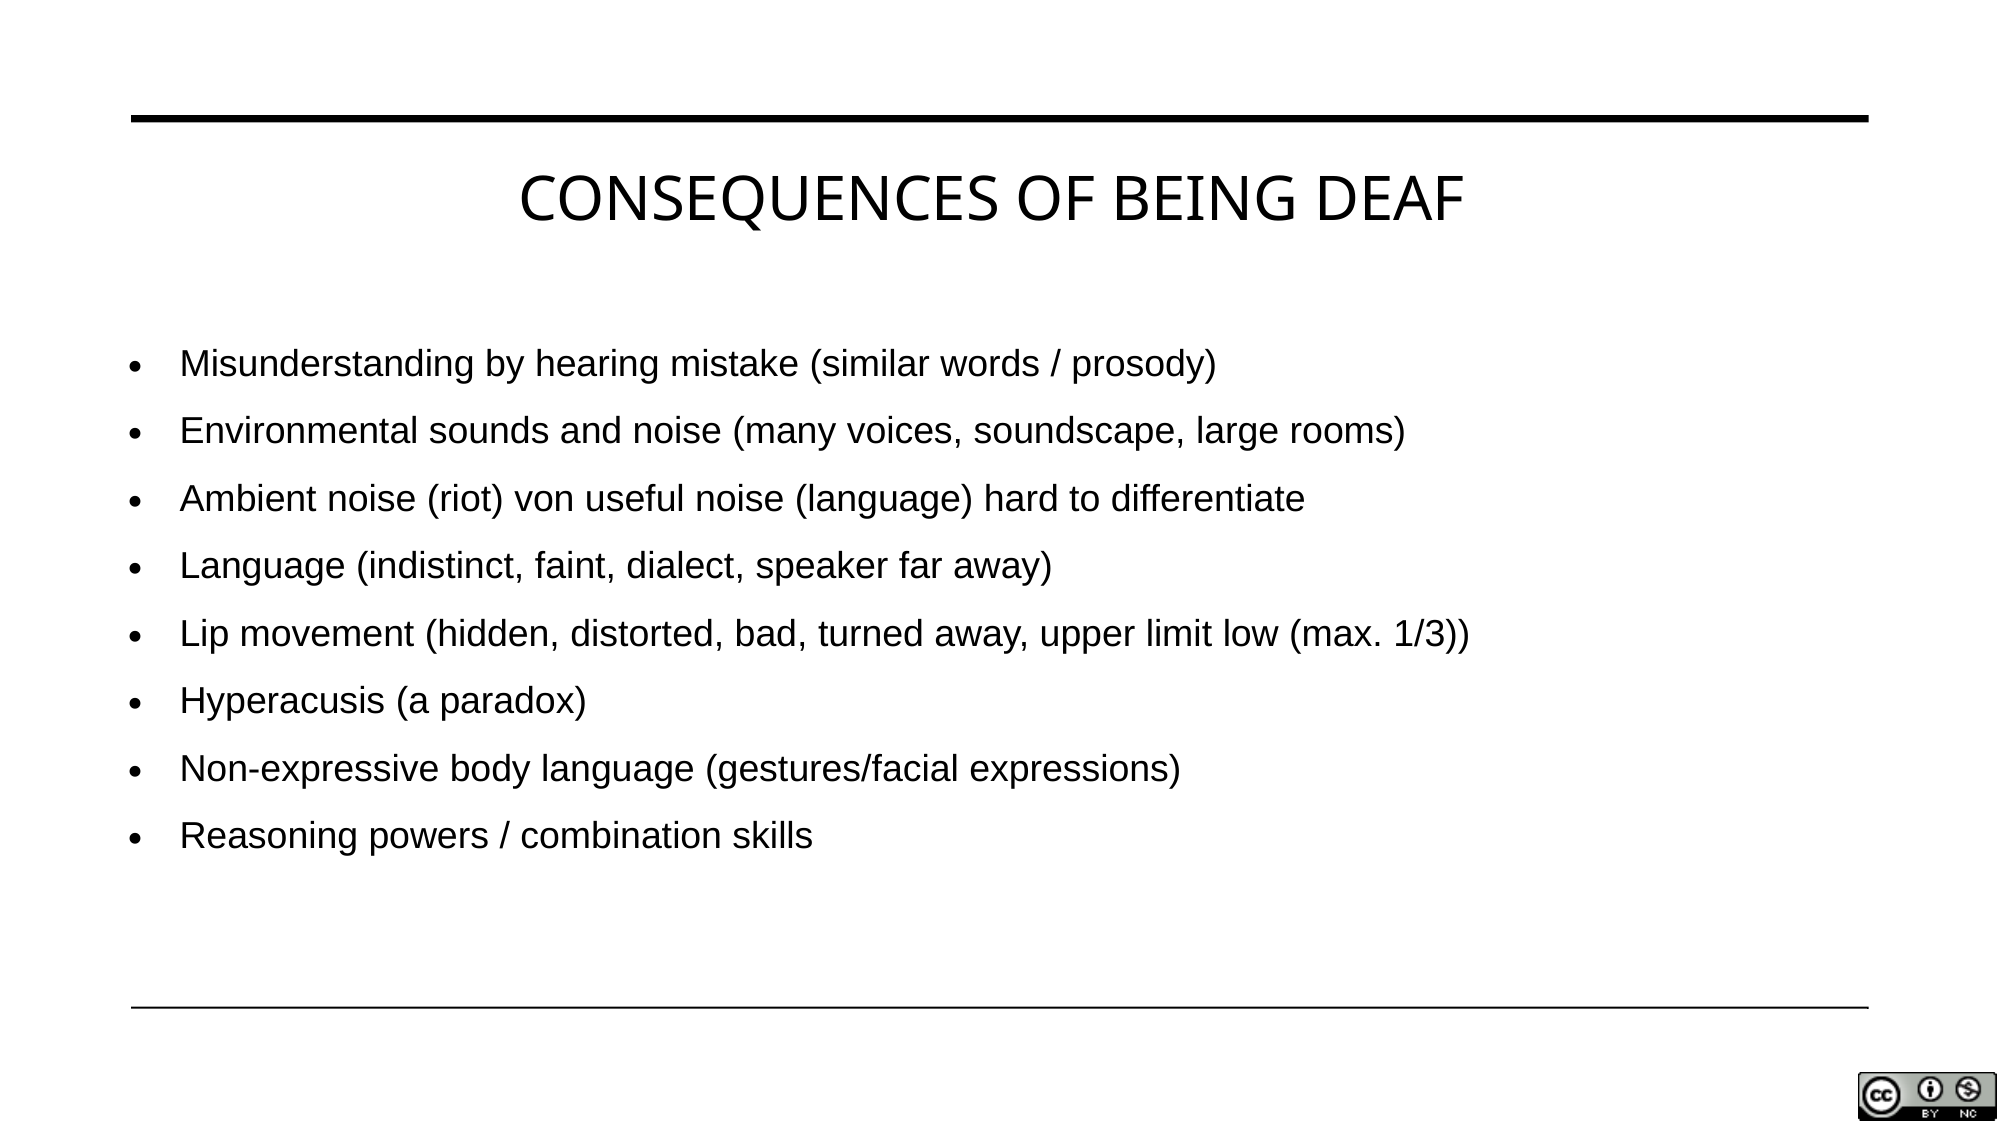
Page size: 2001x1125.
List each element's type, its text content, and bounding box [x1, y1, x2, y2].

text_box Misunderstanding by hearing mistake (similar words / prosody) Environmental sounds and noise (many voices, soundscape, large rooms) Ambient noise (riot) von useful noise (language) hard to differentiate Language (indistinct, faint, dialect, speaker far away) Lip movement (hidden, distorted, bad, turned away, upper limit low (max. 1/3)) Hyperacusis (a paradox) Non-expressive body language (gestures/facial expressions) Reasoning powers / combination skills [108, 263, 1876, 864]
picture [1858, 1072, 1997, 1121]
title CONSEQUENCES OF BEING DEAF [114, 151, 1869, 241]
